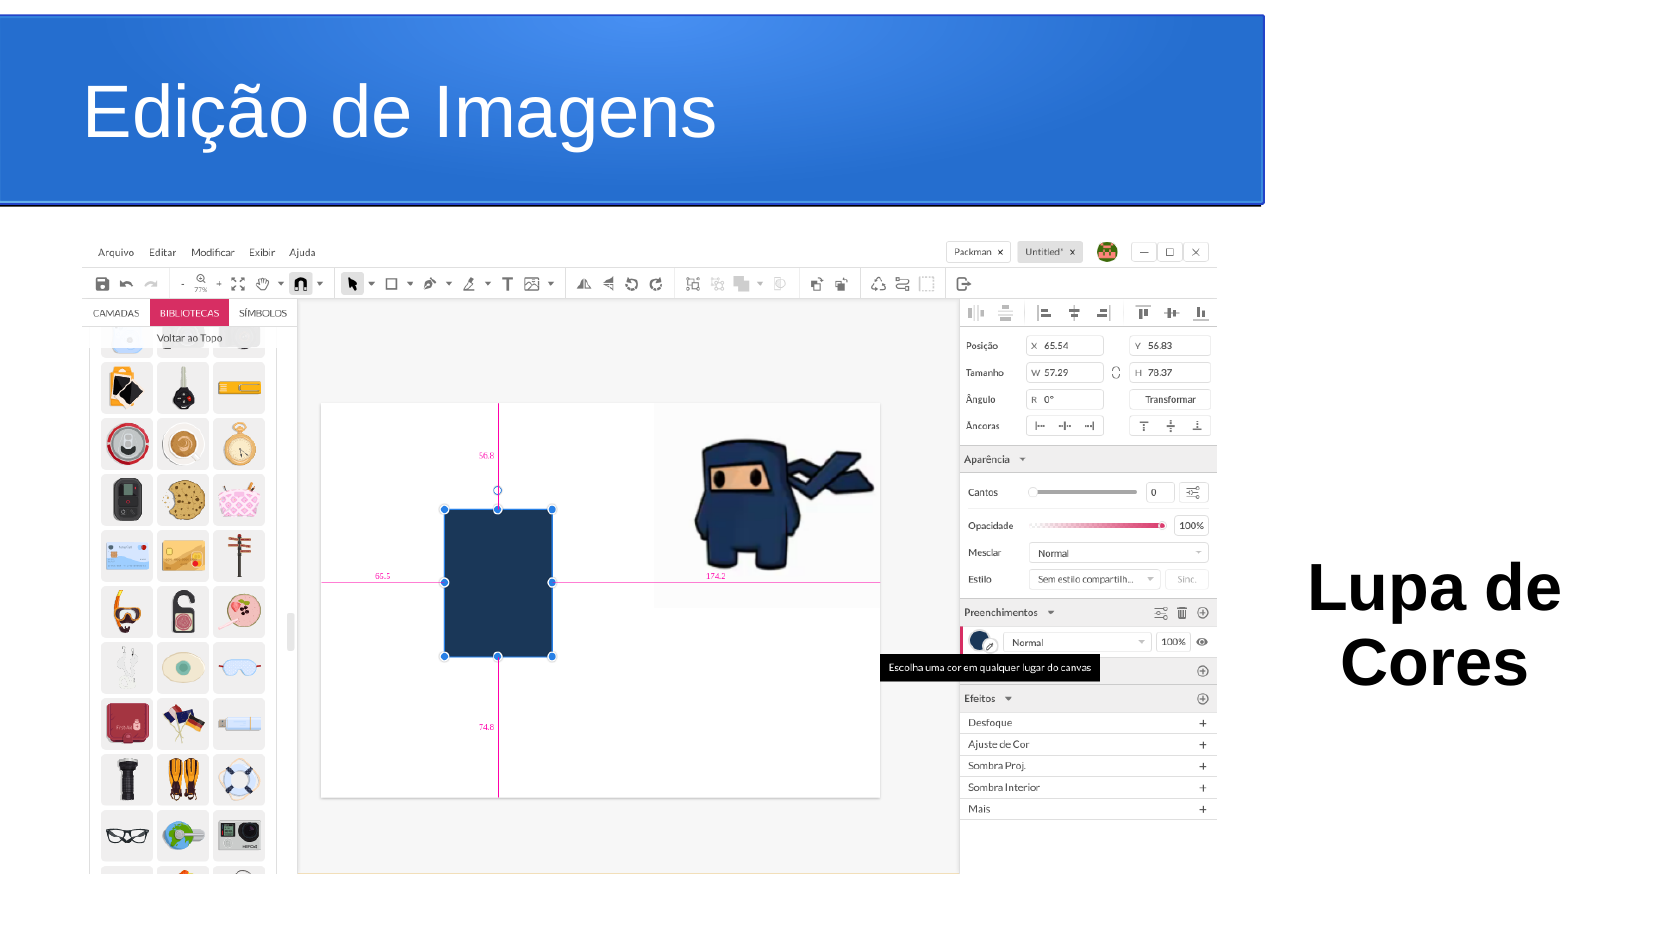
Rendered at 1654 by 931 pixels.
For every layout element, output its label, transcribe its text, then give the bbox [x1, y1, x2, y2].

subtitle Lupa de Cores [1217, 513, 1654, 737]
title Edição de Imagens [82, 35, 1235, 189]
picture [82, 236, 1217, 875]
